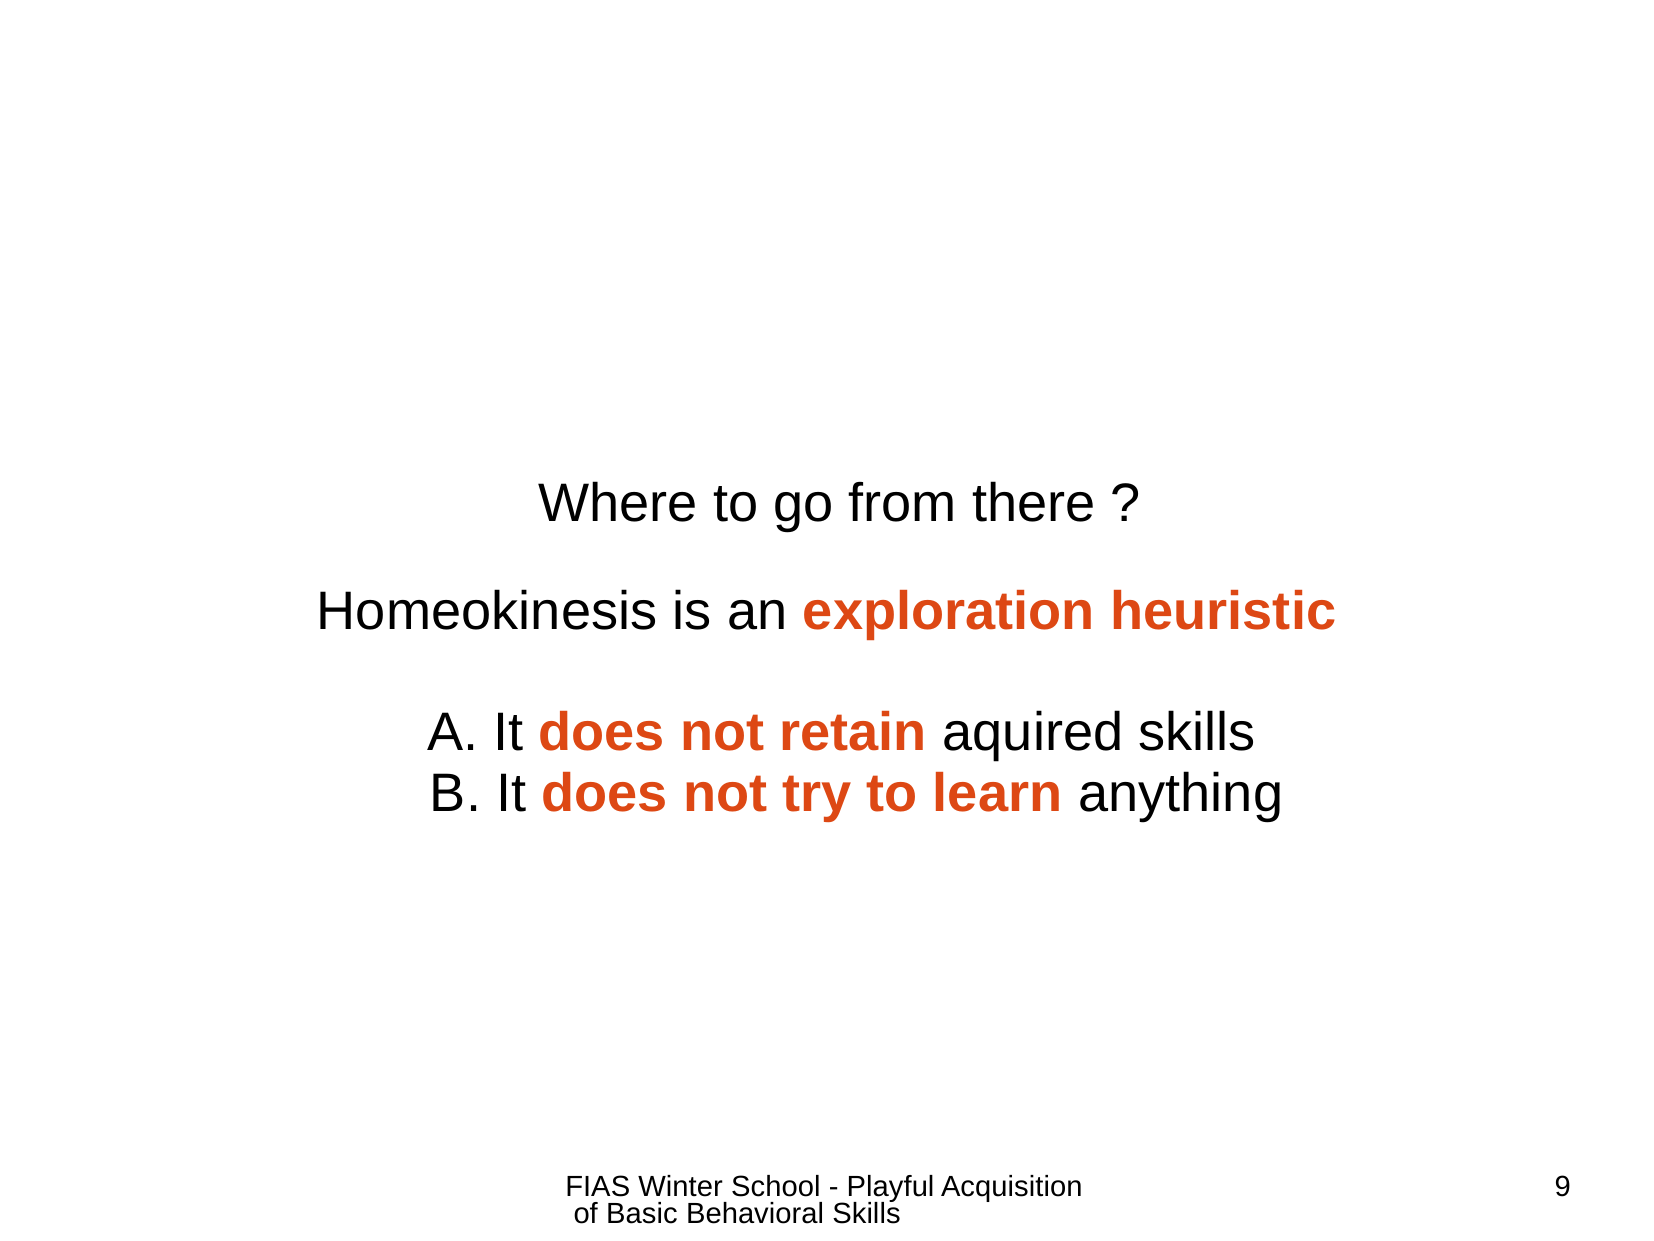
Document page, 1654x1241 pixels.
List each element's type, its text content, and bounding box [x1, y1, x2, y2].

text_box Homeokinesis is an exploration heuristic A. It does not retain aquired skills B. It does not try to learn anything [275, 580, 1378, 823]
text_box Where to go from there ? [120, 450, 1561, 616]
